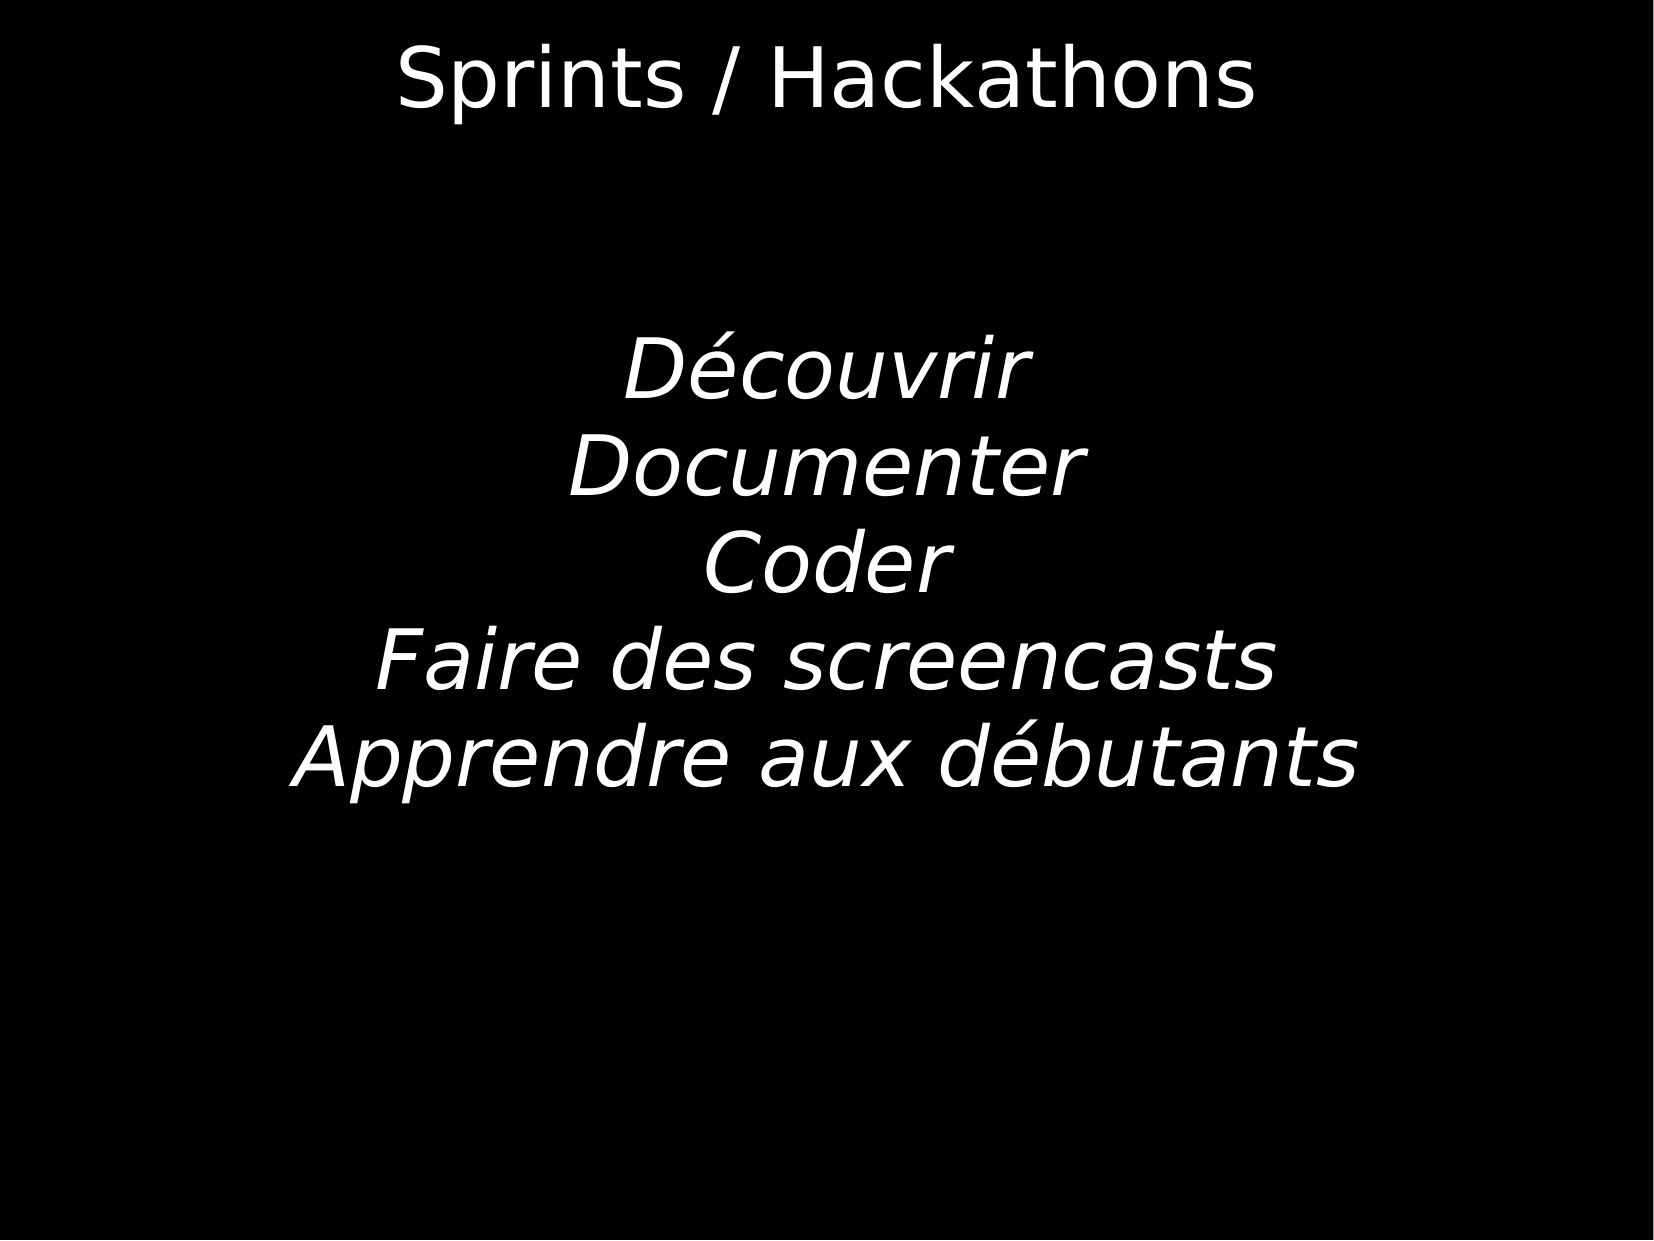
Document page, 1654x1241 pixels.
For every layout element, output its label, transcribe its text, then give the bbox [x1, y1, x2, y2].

text_box Sprints / Hackathons Découvrir Documenter Coder Faire des screencasts Apprendre aux débutants [0, 22, 1654, 1241]
